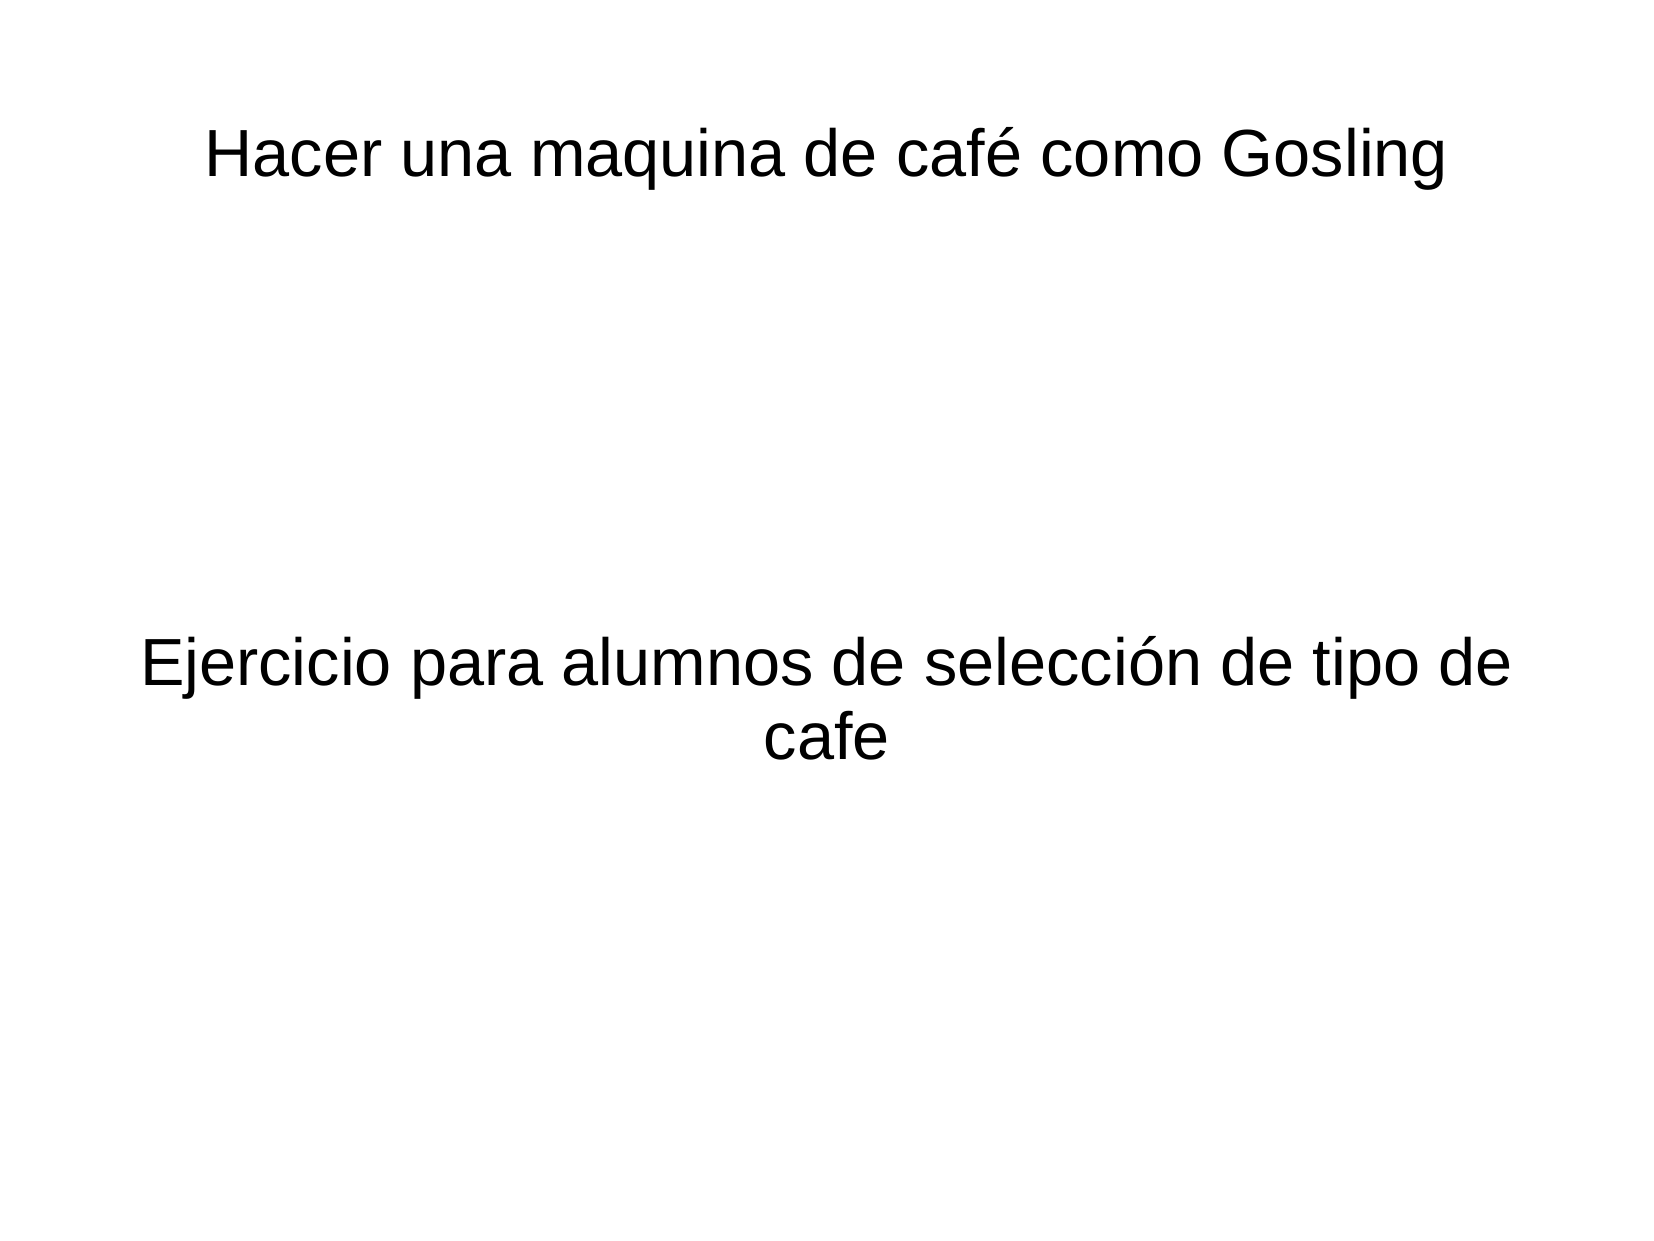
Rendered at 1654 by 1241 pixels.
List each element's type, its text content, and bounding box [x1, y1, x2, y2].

subtitle Ejercicio para alumnos de selección de tipo de cafe [82, 290, 1571, 1109]
title Hacer una maquina de café como Gosling [82, 49, 1571, 257]
